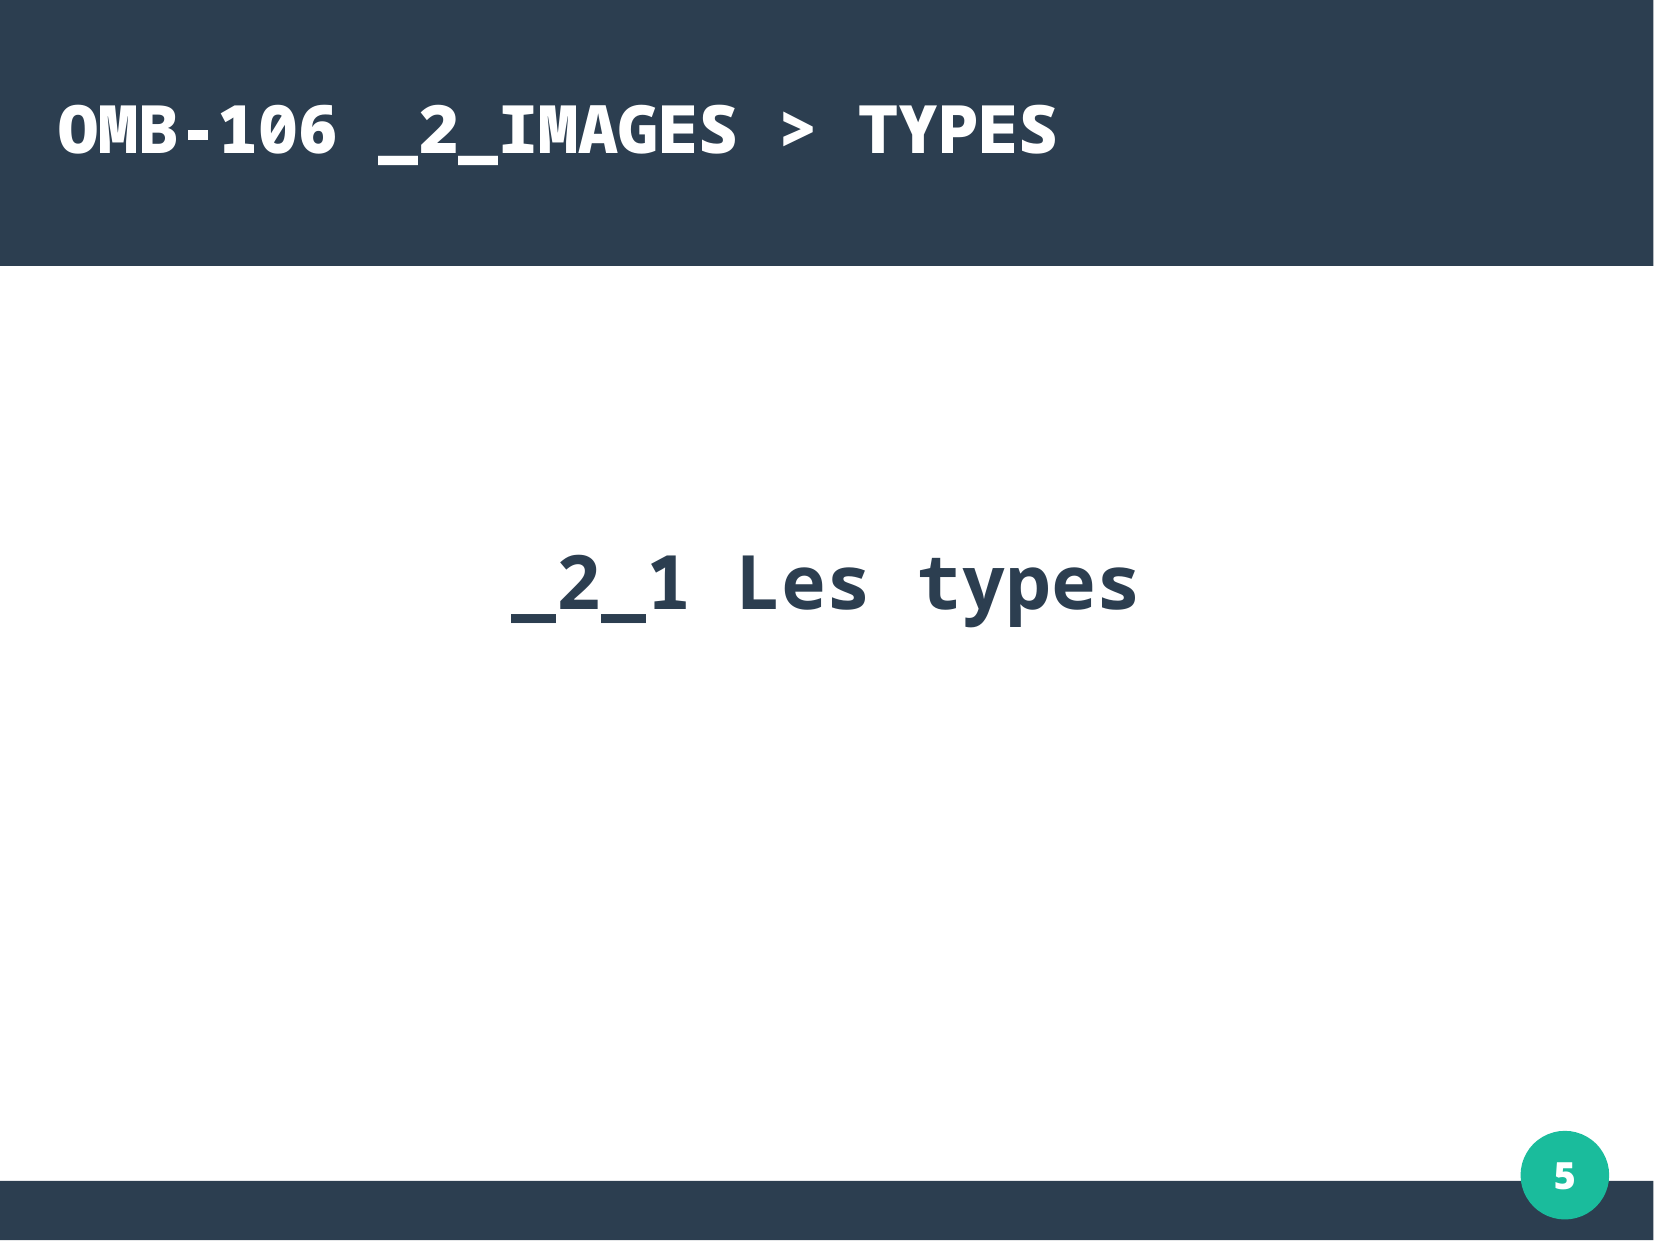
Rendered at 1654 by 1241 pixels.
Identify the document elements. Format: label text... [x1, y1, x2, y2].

list _2_1 Les types [0, 265, 1653, 1181]
title OMB-106 _2_IMAGES > TYPES [58, 49, 1594, 207]
